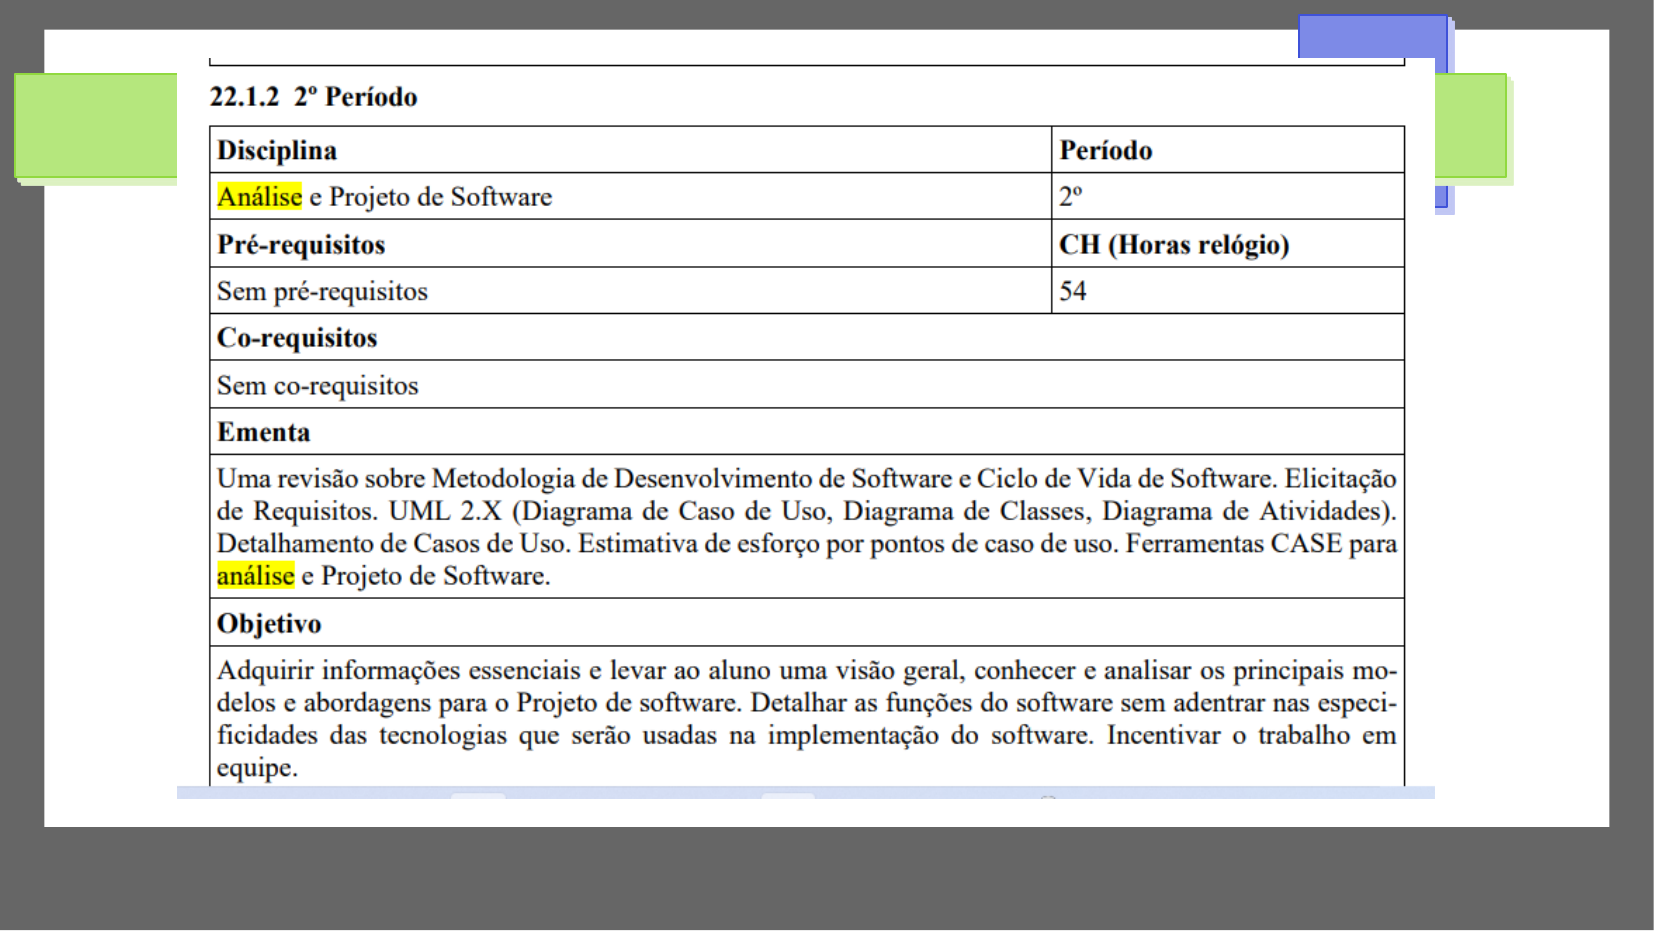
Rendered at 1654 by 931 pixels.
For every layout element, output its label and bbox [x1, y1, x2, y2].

picture [177, 58, 1435, 799]
